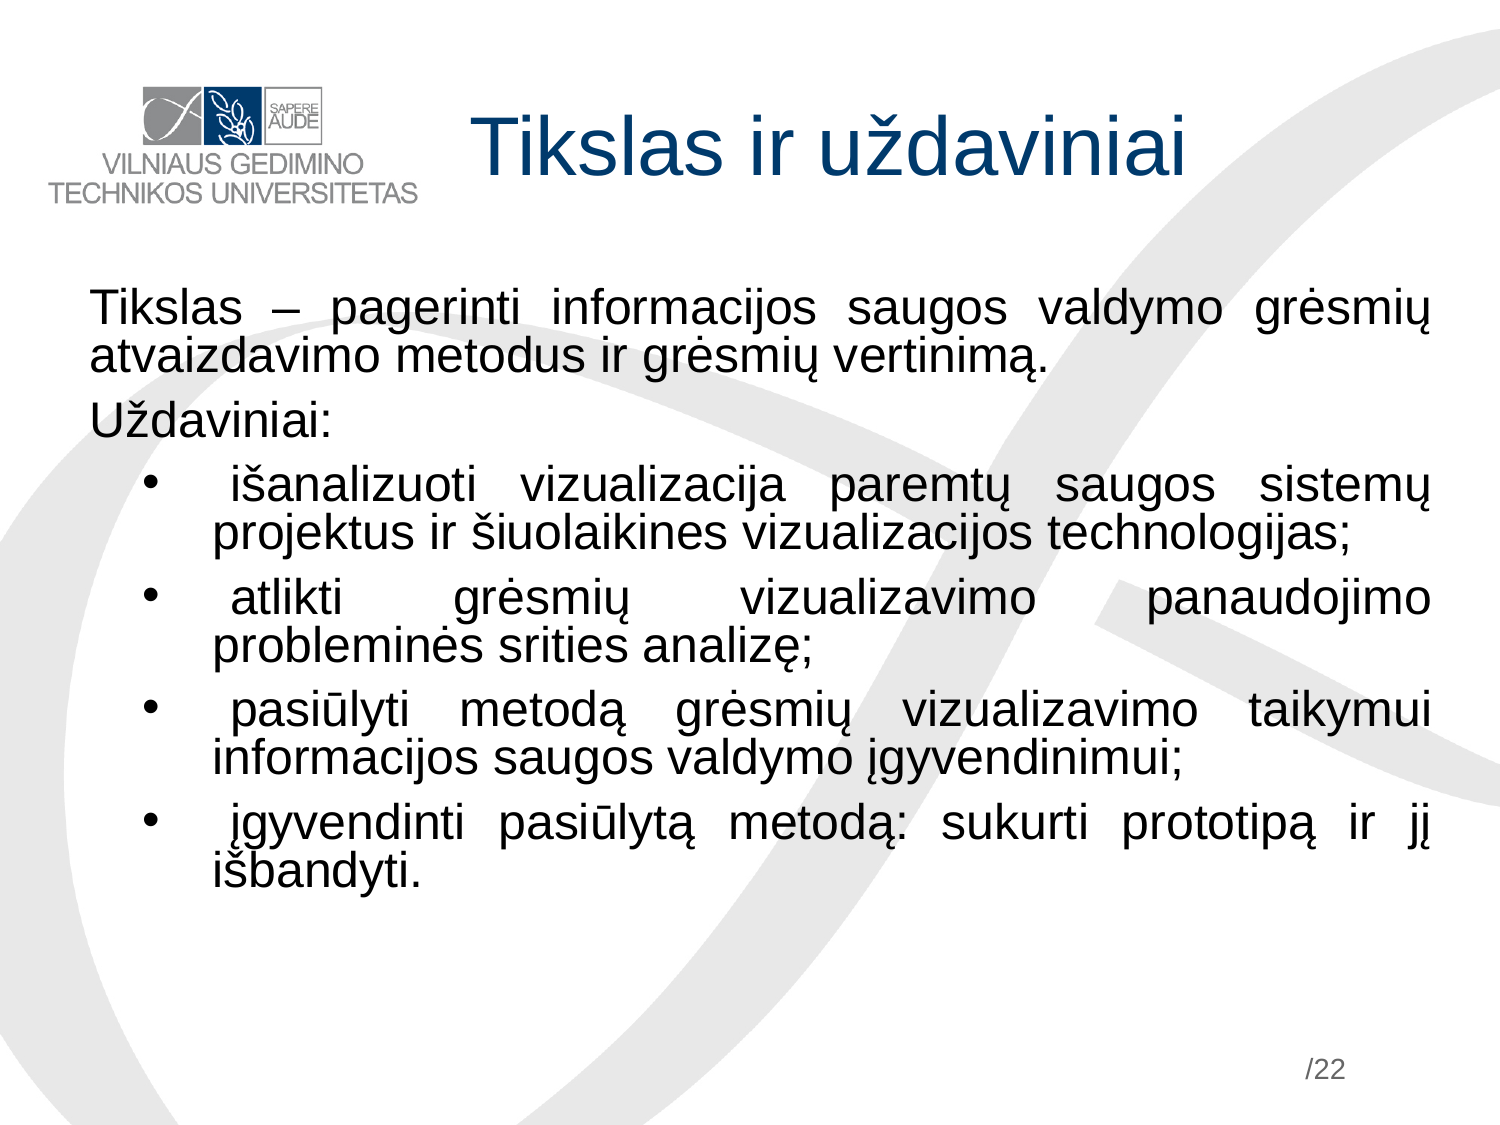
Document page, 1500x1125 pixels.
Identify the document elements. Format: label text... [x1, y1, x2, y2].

text_box Tikslas ir uždaviniai [454, 19, 1447, 265]
text_box /22 [1290, 1042, 1447, 1103]
text_box Tikslas – pagerinti informacijos saugos valdymo grėsmių atvaizdavimo metodus ir grėsmių vertinimą. Uždaviniai: išanalizuoti vizualizacija paremtų saugos sistemų projektus ir šiuolaikines vizualizacijos technologijas; atlikti grėsmių vizualizavimo panaudojimo probleminės srities analizę; pasiūlyti metodą grėsmių vizualizavimo taikymui informacijos saugos valdymo įgyvendinimui; įgyvendinti pasiūlytą metodą: sukurti prototipą ir jį išbandyti. [75, 278, 1447, 1035]
picture [0, 0, 1500, 1125]
